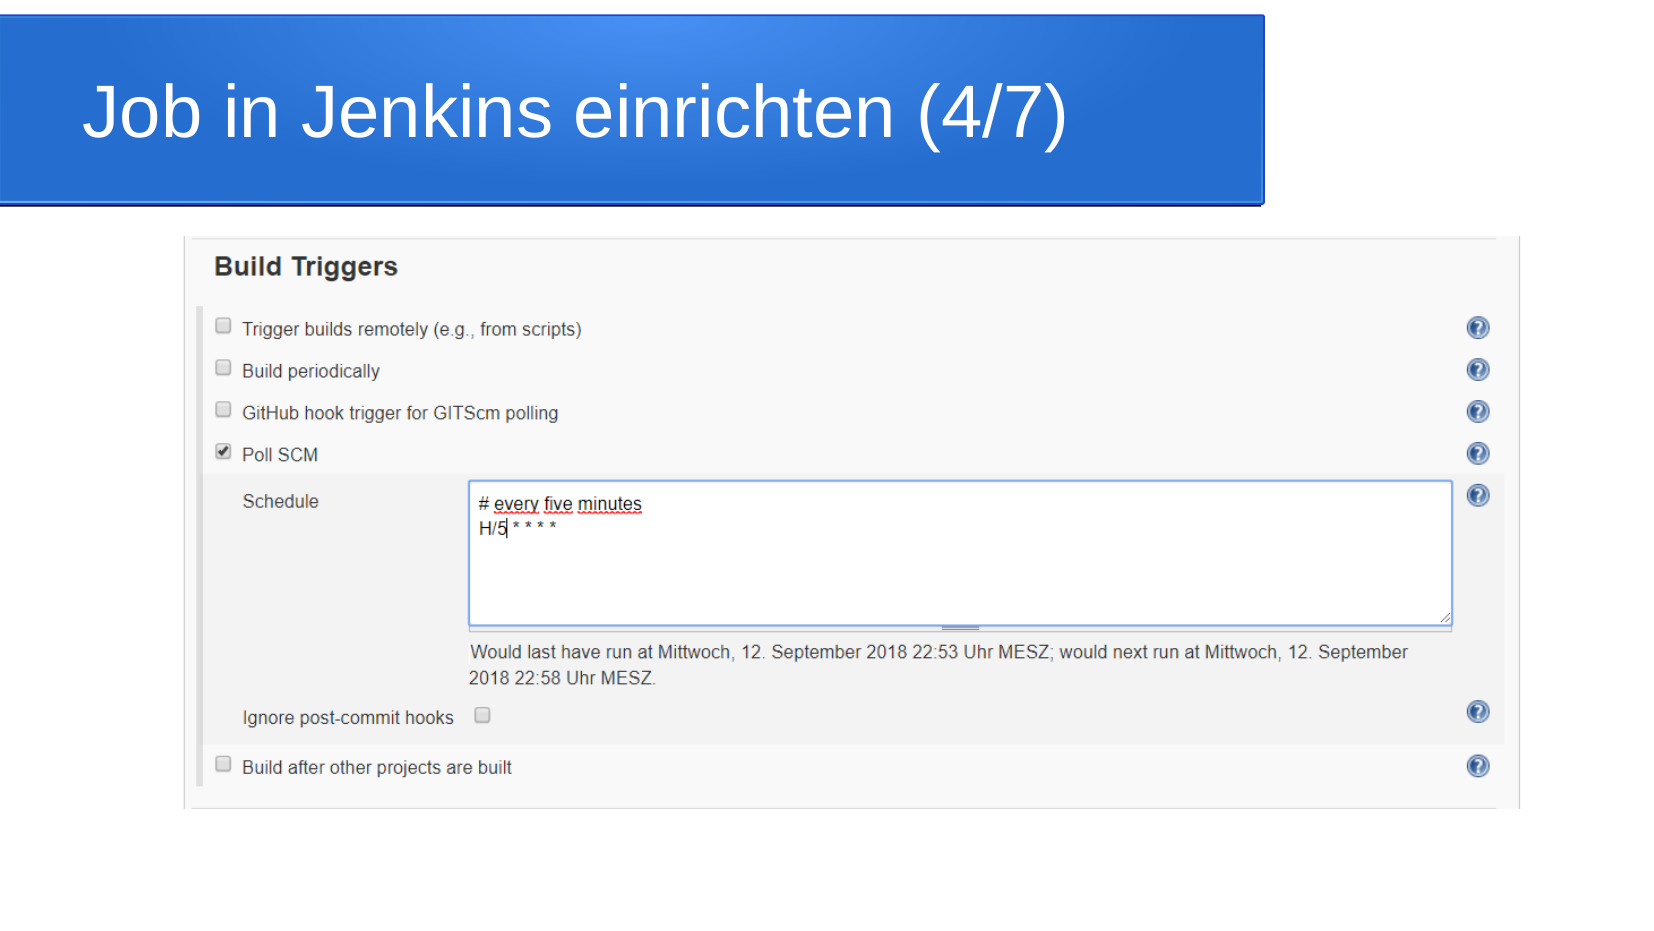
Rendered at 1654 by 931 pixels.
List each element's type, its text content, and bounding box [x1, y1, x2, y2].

title Job in Jenkins einrichten (4/7) [82, 35, 1235, 189]
picture [177, 236, 1536, 809]
